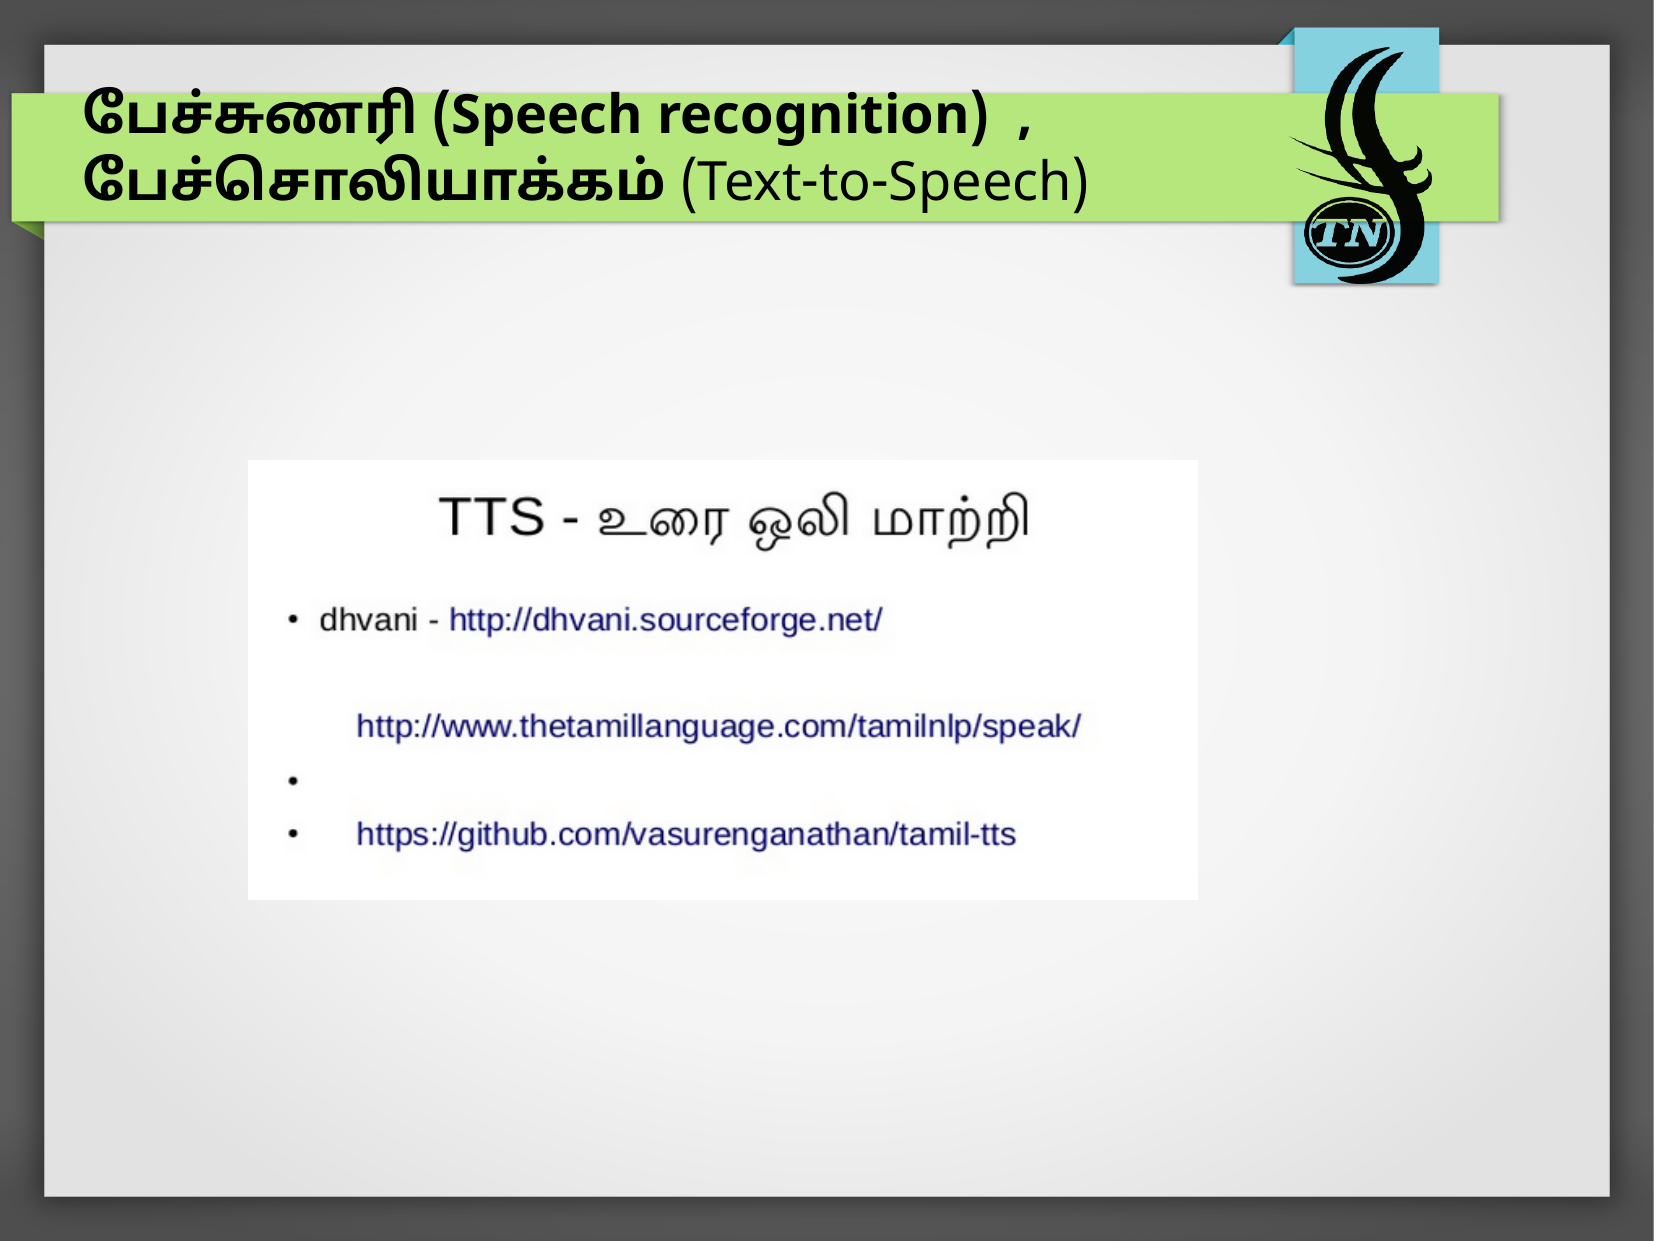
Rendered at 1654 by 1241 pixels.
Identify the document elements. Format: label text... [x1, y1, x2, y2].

title பேச்சுணரி (Speech recognition) , பேச்சொலியாக்கம் (Text-to-Speech) [82, 89, 1264, 218]
picture [0, 0, 1654, 1241]
